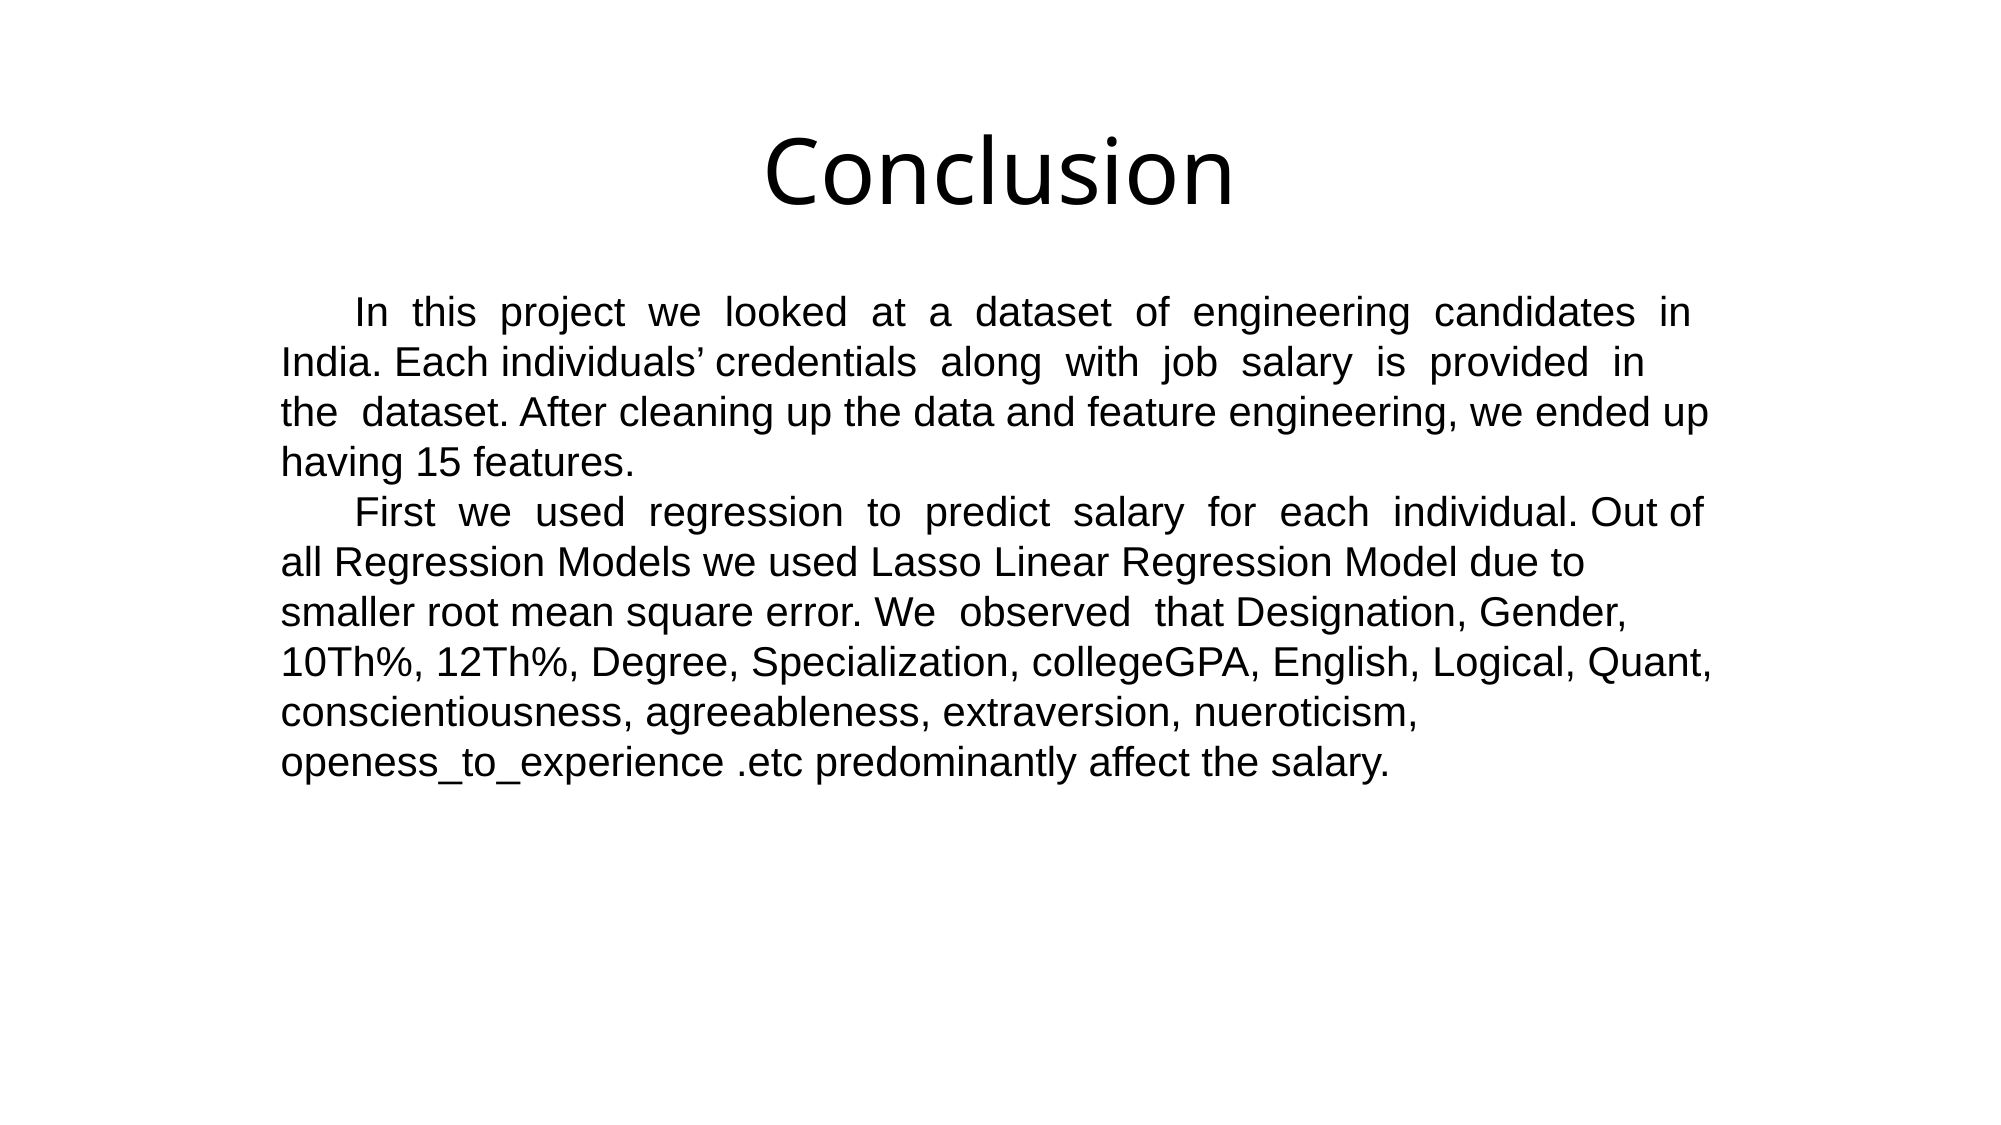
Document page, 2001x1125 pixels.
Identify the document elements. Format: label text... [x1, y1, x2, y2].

text_box Conclusion [137, 59, 1863, 277]
text_box In this project we looked at a dataset of engineering candidates in India. Each individuals’ credentials along with job salary is provided in the dataset. After cleaning up the data and feature engineering, we ended up having 15 features. First we used regression to predict salary for each individual. Out of all Regression Models we used Lasso Linear Regression Model due to smaller root mean square error. We observed that Designation, Gender, 10Th%, 12Th%, Degree, Specialization, collegeGPA, English, Logical, Quant, conscientiousness, agreeableness, extraversion, nueroticism, openess_to_experience .etc predominantly affect the salary. [265, 277, 1734, 652]
